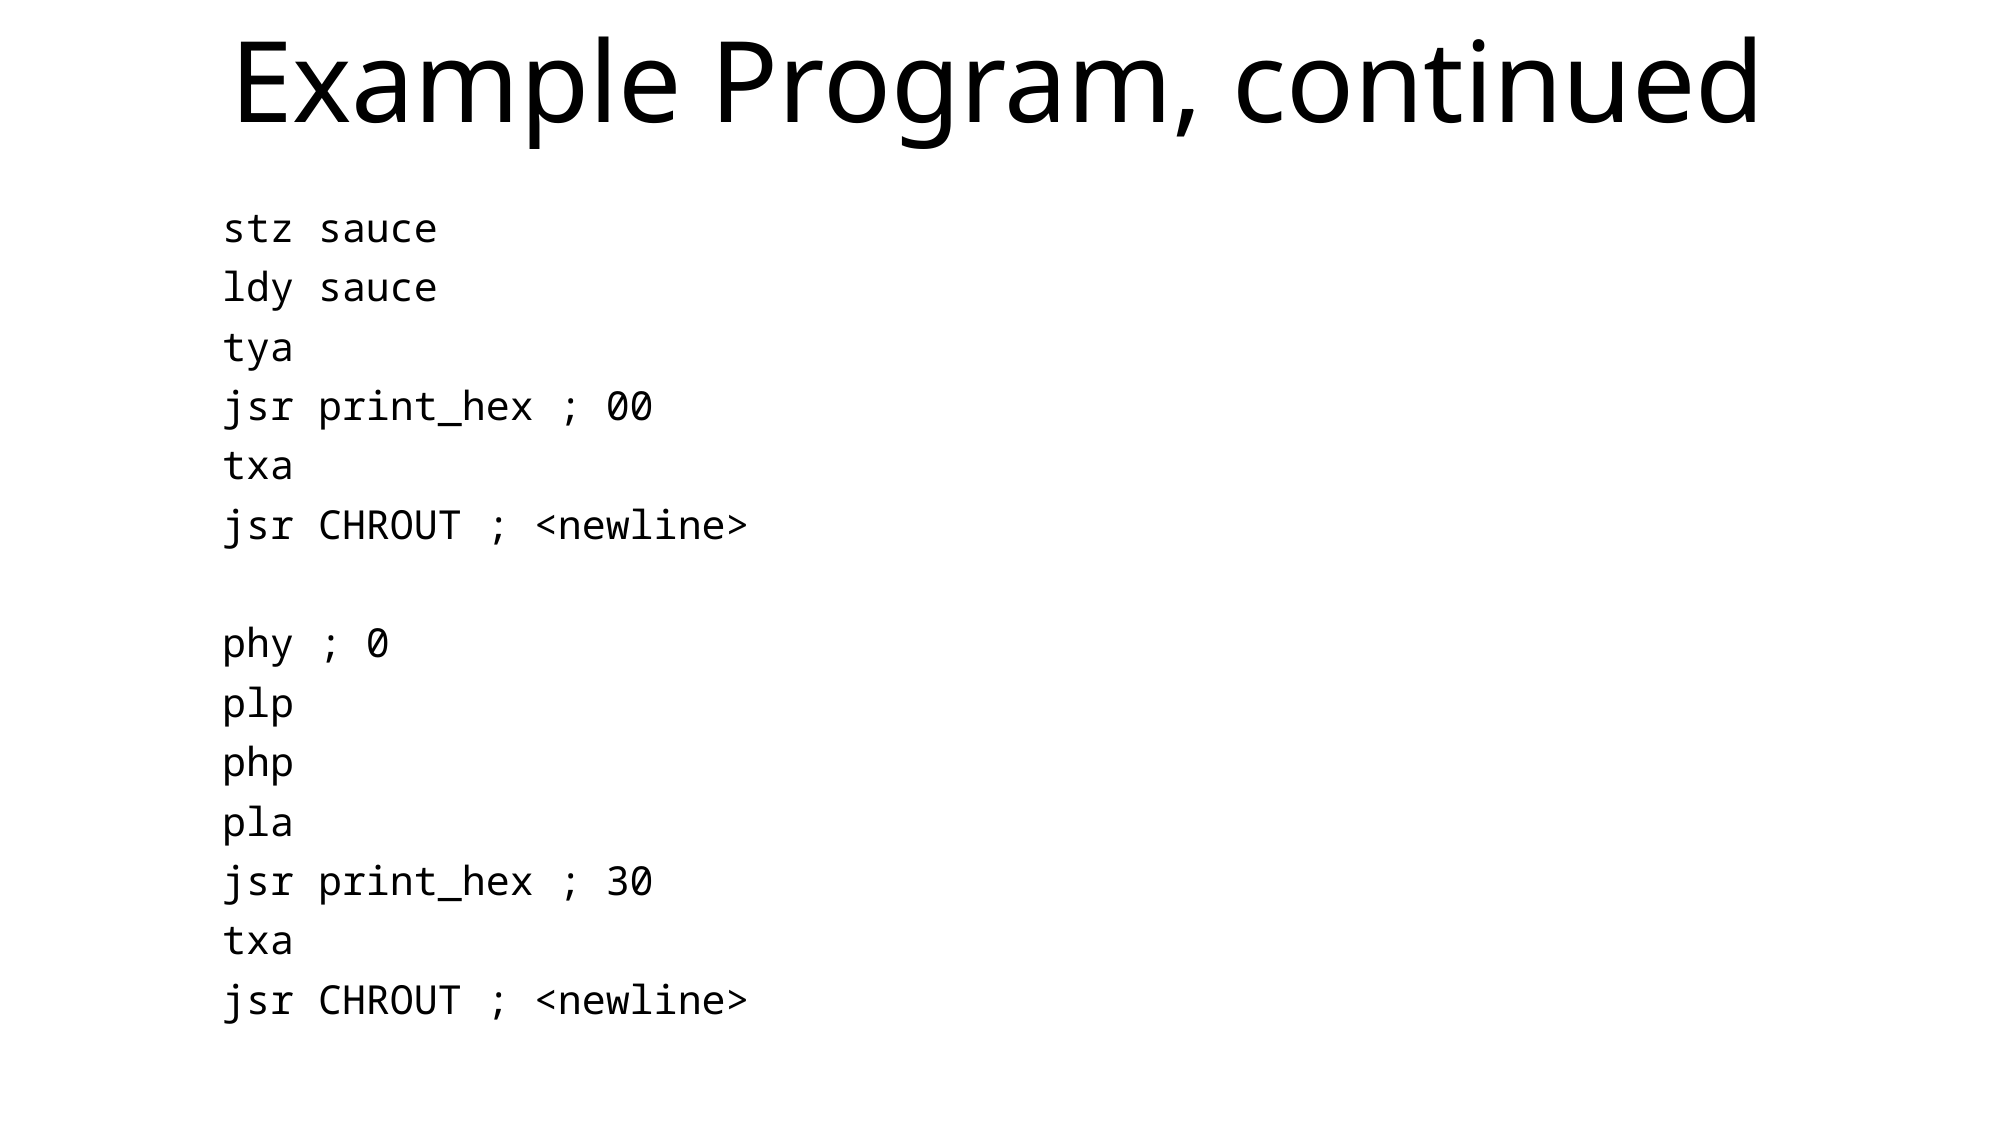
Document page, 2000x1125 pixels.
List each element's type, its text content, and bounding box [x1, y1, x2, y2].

title Example Program, continued [135, 7, 1861, 165]
list stz sauce ldy sauce tya jsr print_hex ; 00 txa jsr CHROUT ; <newline> phy ; 0 plp php pla jsr print_hex ; 30 txa jsr CHROUT ; <newline> [135, 195, 1860, 1036]
